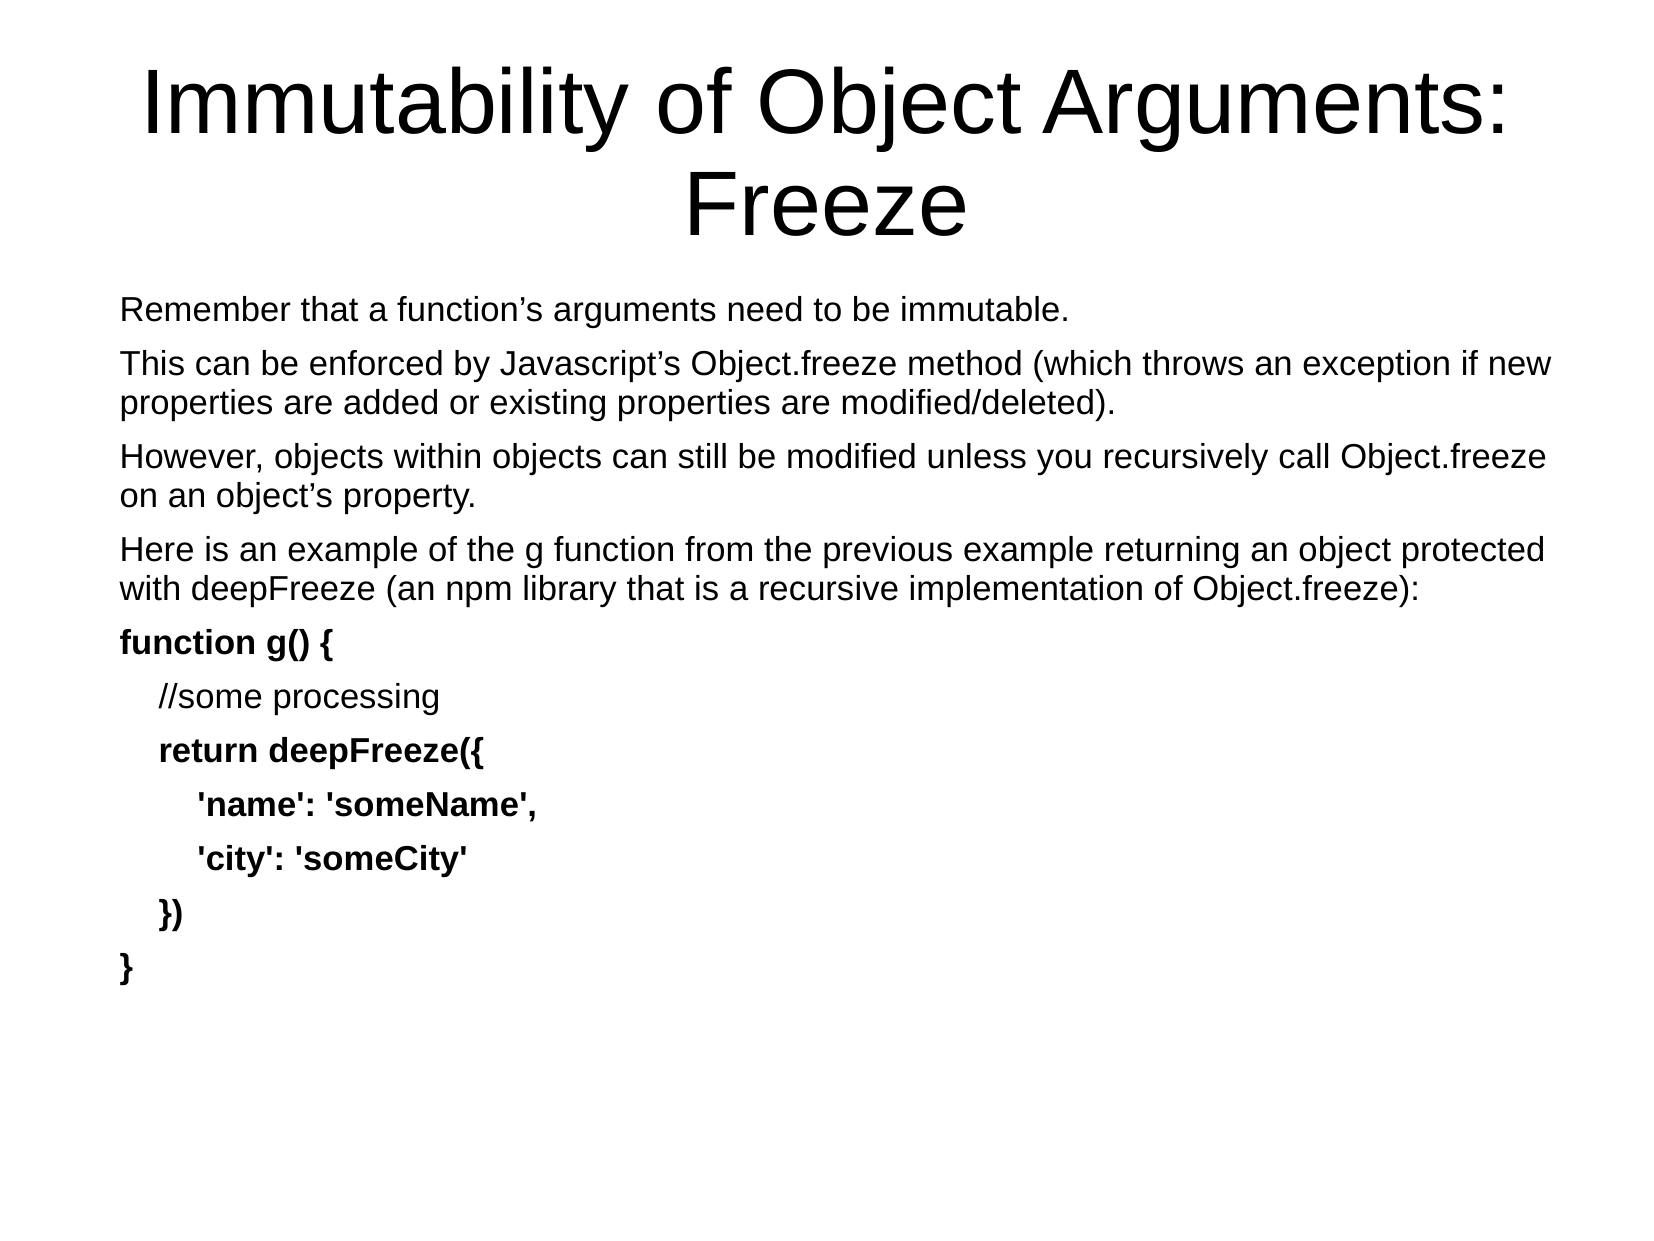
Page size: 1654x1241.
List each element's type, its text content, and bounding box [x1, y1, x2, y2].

title Immutability of Object Arguments: Freeze [82, 49, 1571, 257]
list Remember that a function’s arguments need to be immutable. This can be enforced by Javascript’s Object.freeze method (which throws an exception if new properties are added or existing properties are modified/deleted). However, objects within objects can still be modified unless you recursively call Object.freeze on an object’s property. Here is an example of the g function from the previous example returning an object protected with deepFreeze (an npm library that is a recursive implementation of Object.freeze): function g() { //some processing return deepFreeze({ 'name': 'someName', 'city': 'someCity' }) } [82, 290, 1571, 1010]
